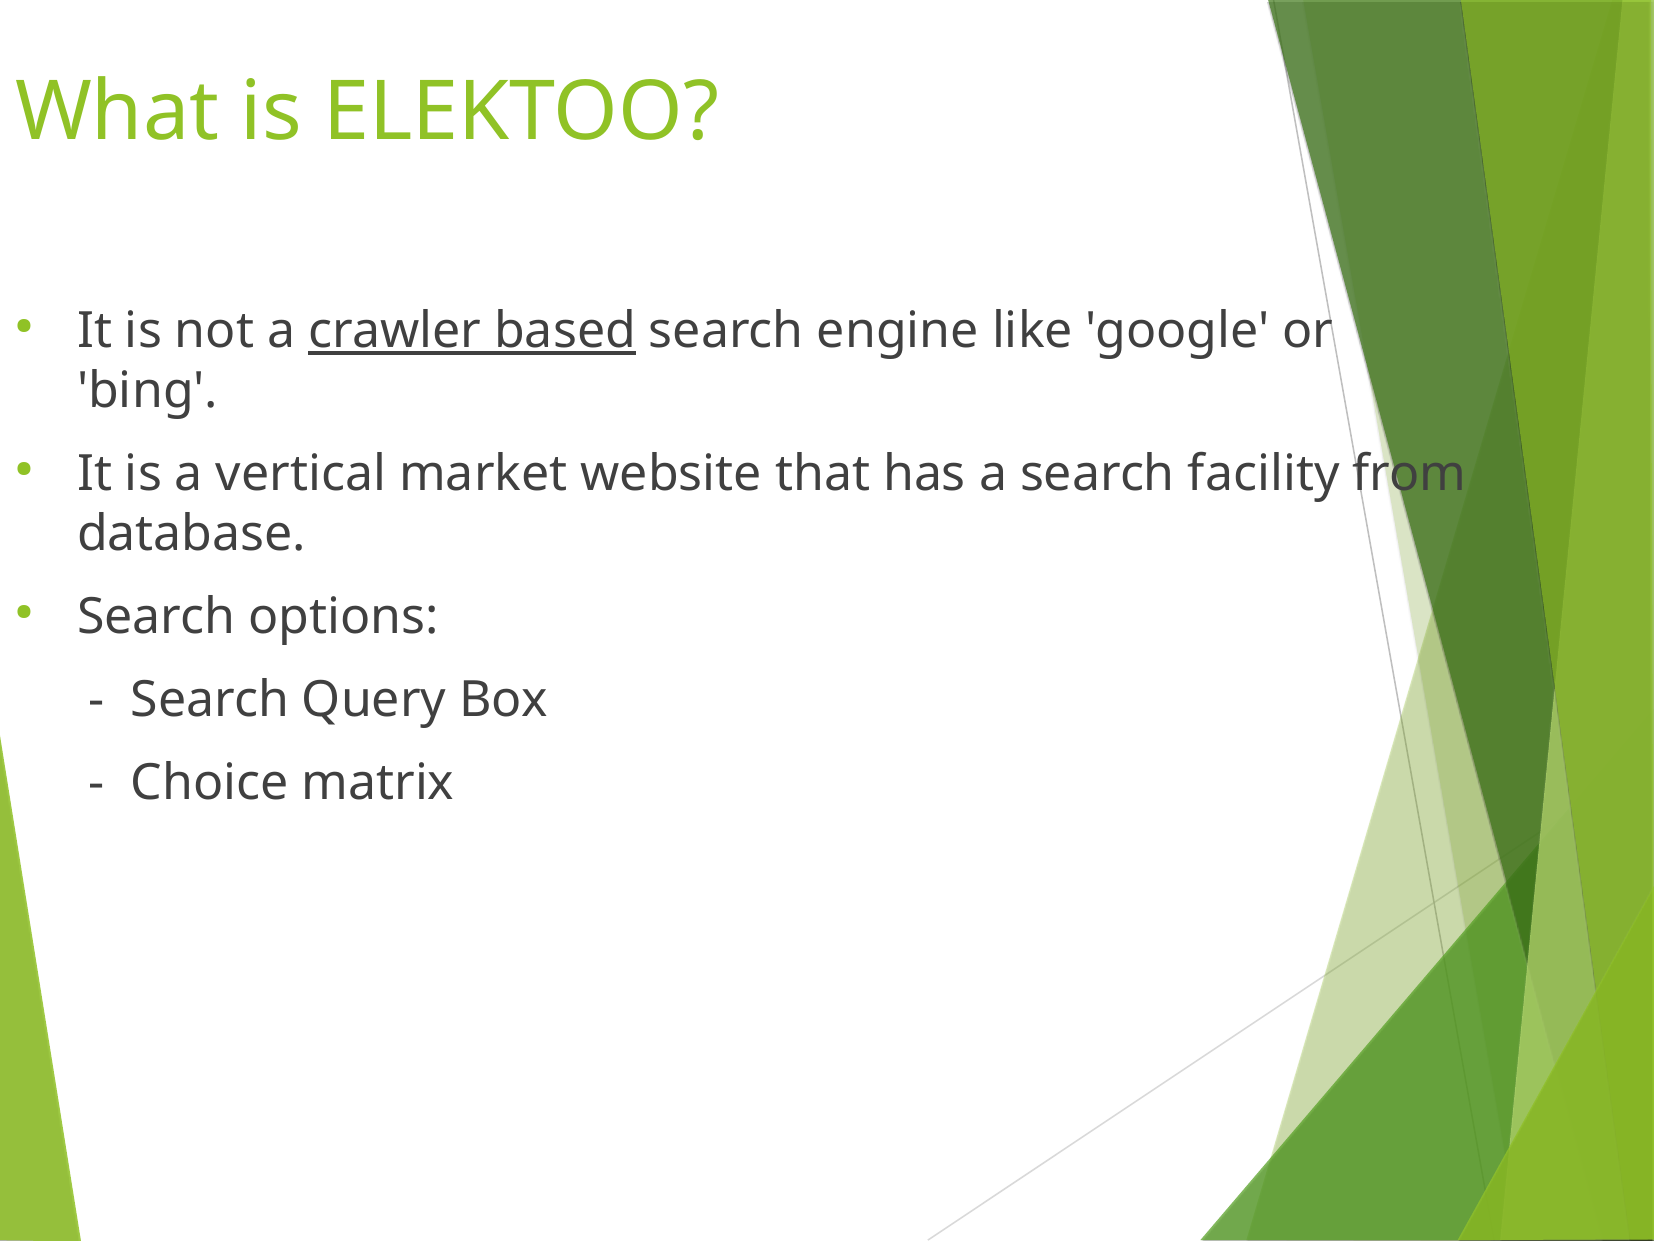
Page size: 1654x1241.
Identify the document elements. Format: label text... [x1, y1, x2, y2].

list It is not a crawler based search engine like 'google' or 'bing'. It is a vertical market website that has a search facility from database. Search options: - Search Query Box - Choice matrix [0, 290, 1489, 1010]
title What is ELEKTOO? [0, 49, 1489, 257]
